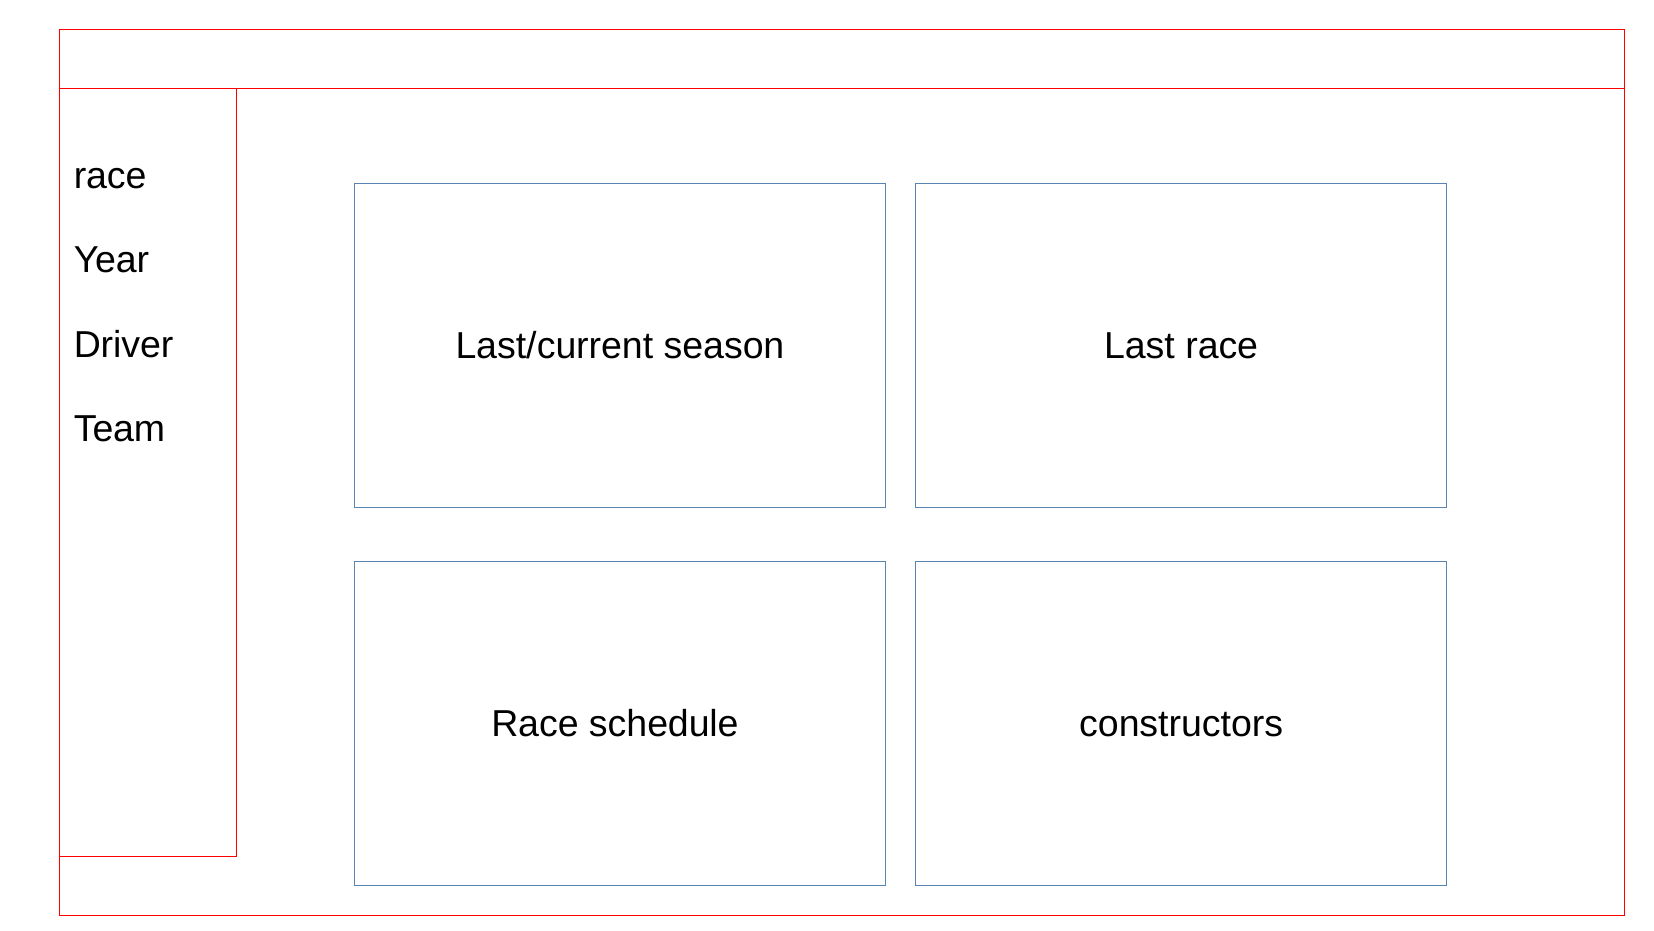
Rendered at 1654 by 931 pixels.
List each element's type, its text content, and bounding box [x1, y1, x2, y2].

text_box [59, 29, 1625, 916]
text_box Last race [915, 183, 1447, 508]
text_box constructors [915, 561, 1447, 886]
text_box Last/current season [354, 183, 886, 508]
text_box Race schedule [354, 561, 886, 886]
text_box race Year Driver Team [59, 147, 237, 541]
